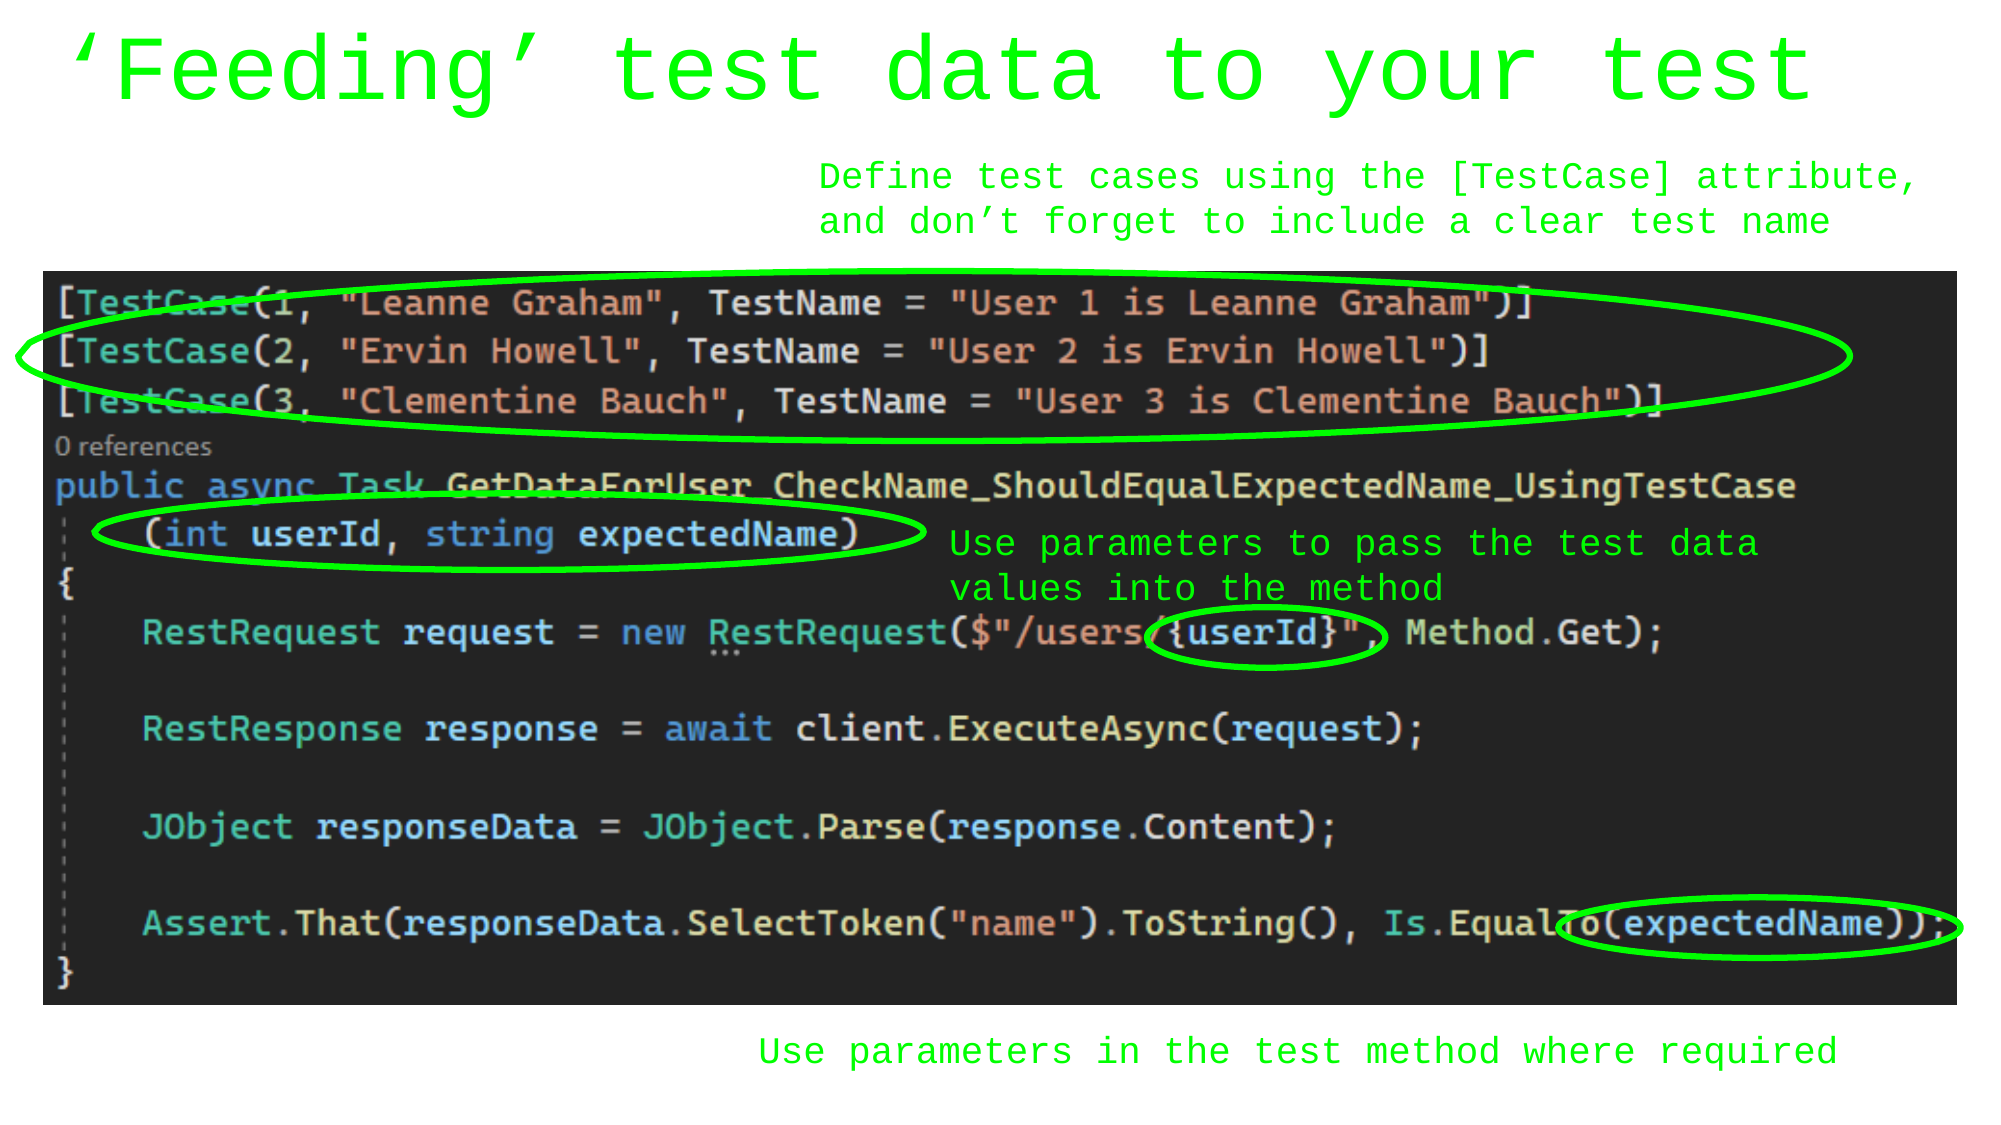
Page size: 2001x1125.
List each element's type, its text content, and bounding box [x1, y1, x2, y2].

picture [43, 271, 1957, 1005]
picture [43, 275, 1846, 437]
picture [1562, 901, 1957, 954]
title ‘Feeding’ test data to your test [43, 0, 1956, 141]
text_box Define test cases using the [TestCase] attribute, and don’t forget to include a clear test name [803, 143, 1937, 250]
picture [43, 271, 654, 332]
text_box Use parameters in the test method where required [743, 1018, 1926, 1080]
text_box Use parameters to pass the test data values into the method [934, 510, 1926, 617]
